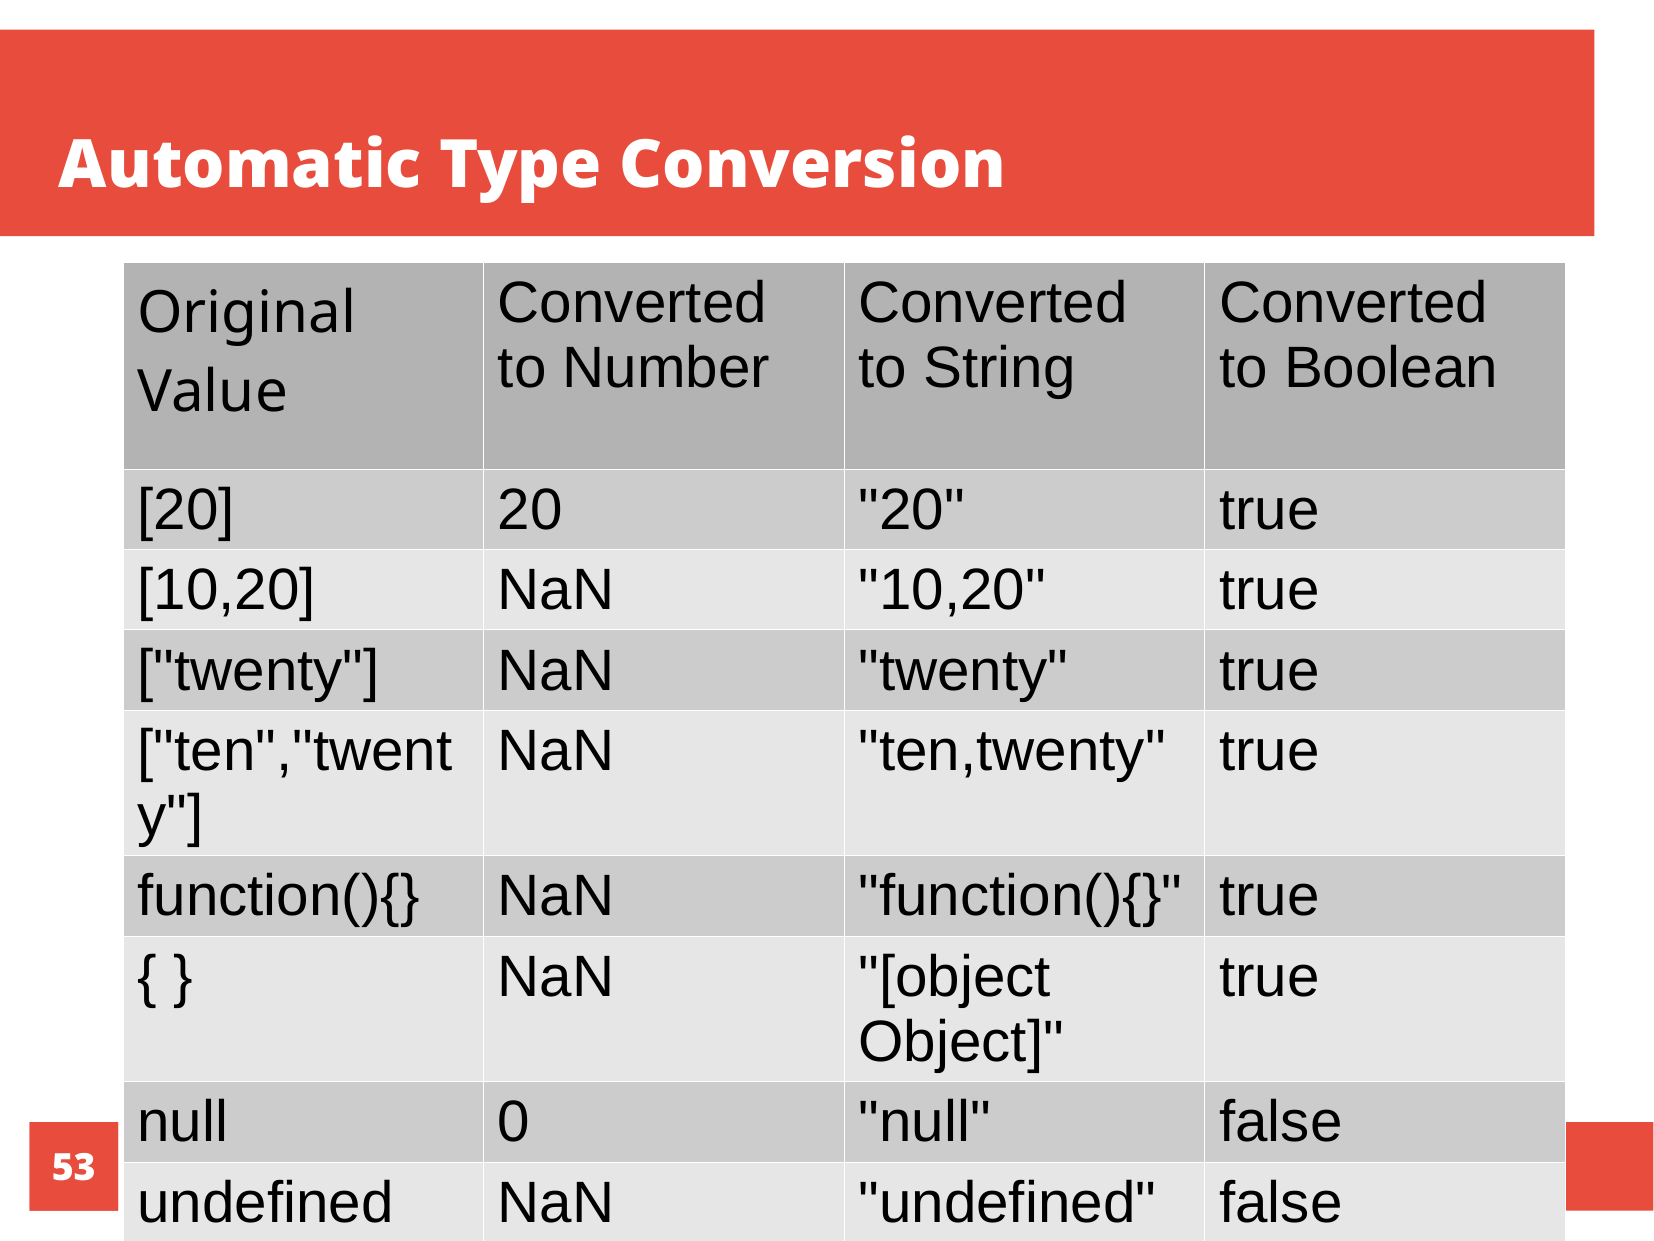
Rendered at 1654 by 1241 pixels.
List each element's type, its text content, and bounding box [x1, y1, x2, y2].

table_cell [10,20] [124, 550, 483, 629]
table_cell false [1205, 1082, 1565, 1162]
table_cell true [1205, 937, 1565, 1081]
table_cell NaN [484, 1163, 844, 1241]
table_cell 20 [484, 470, 844, 549]
table_cell true [1205, 470, 1565, 549]
table_header Converted to Number [484, 263, 844, 469]
table_cell "undefined" [845, 1163, 1204, 1241]
table_cell NaN [484, 856, 844, 936]
table_cell "10,20" [845, 550, 1204, 629]
table_cell true [1205, 711, 1565, 855]
table_cell ["twenty"] [124, 630, 483, 710]
table_cell { } [124, 937, 483, 1081]
table_cell "ten,twenty" [845, 711, 1204, 855]
table_cell null [124, 1082, 483, 1162]
table_cell true [1205, 856, 1565, 936]
table_cell NaN [484, 630, 844, 710]
table_cell NaN [484, 550, 844, 629]
table_cell ["ten","twenty"] [124, 711, 483, 855]
table_cell "20" [845, 470, 1204, 549]
table_cell "function(){}" [845, 856, 1204, 936]
table_cell true [1205, 550, 1565, 629]
table_cell false [1205, 1163, 1565, 1241]
table_cell [20] [124, 470, 483, 549]
table_header Converted to Boolean [1205, 263, 1565, 469]
table_cell "twenty" [845, 630, 1204, 710]
title Automatic Type Conversion [59, 59, 1595, 207]
table_header Converted to String [845, 263, 1204, 469]
table_header Original Value [124, 263, 483, 469]
table_cell 0 [484, 1082, 844, 1162]
table_cell NaN [484, 711, 844, 855]
table_cell function(){} [124, 856, 483, 936]
table_cell NaN [484, 937, 844, 1081]
table_cell "[object Object]" [845, 937, 1204, 1081]
table_cell "null" [845, 1082, 1204, 1162]
table_cell undefined [124, 1163, 483, 1241]
table_cell true [1205, 630, 1565, 710]
